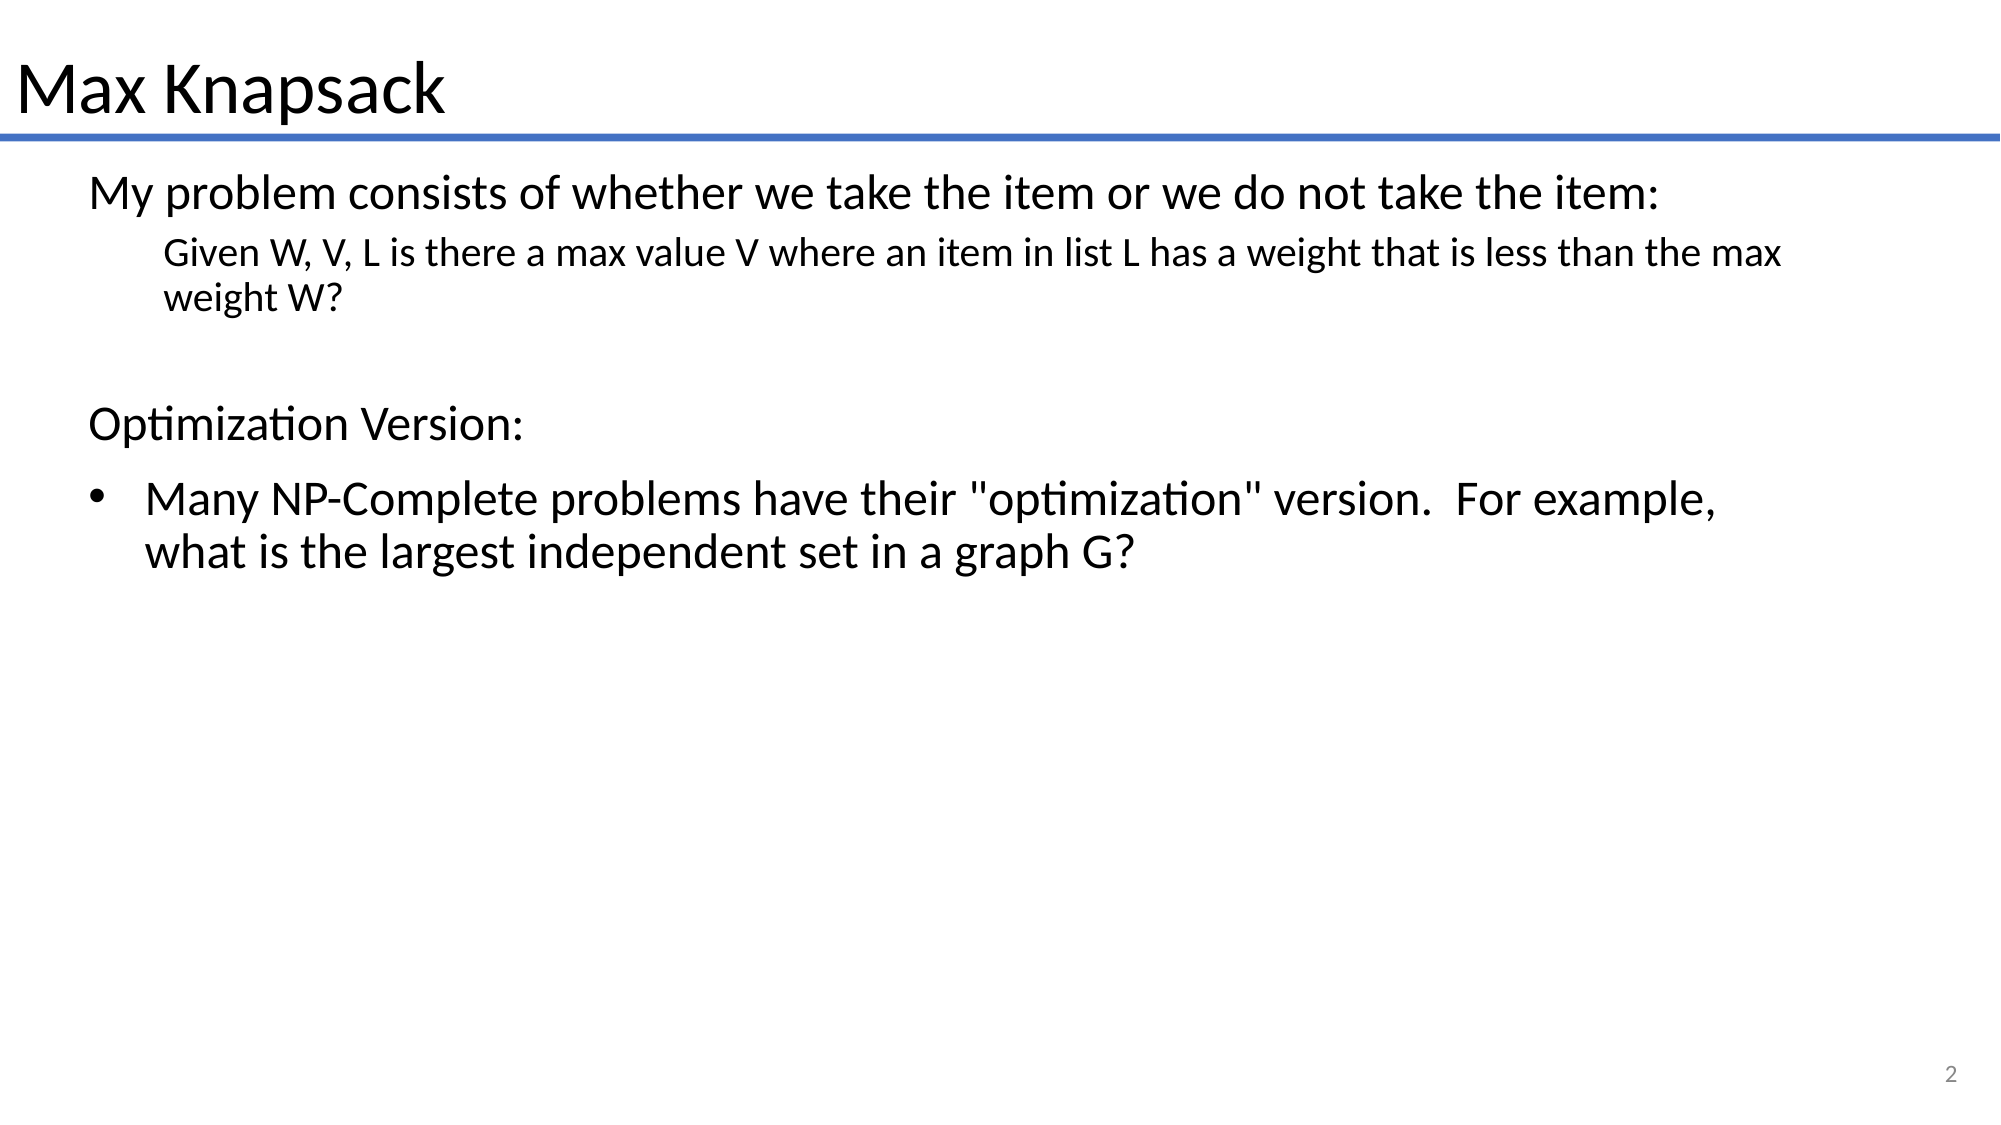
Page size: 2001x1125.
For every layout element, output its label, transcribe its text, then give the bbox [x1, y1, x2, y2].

text_box My problem consists of whether we take the item or we do not take the item: Given W, V, L is there a max value V where an item in list L has a weight that is less than the max weight W? Optimization Version: Many NP-Complete problems have their "optimization" version. For example, what is the largest independent set in a graph G? [73, 158, 1833, 584]
text_box Max Knapsack [0, 0, 2000, 133]
slide_number <number> [1870, 1042, 1973, 1103]
